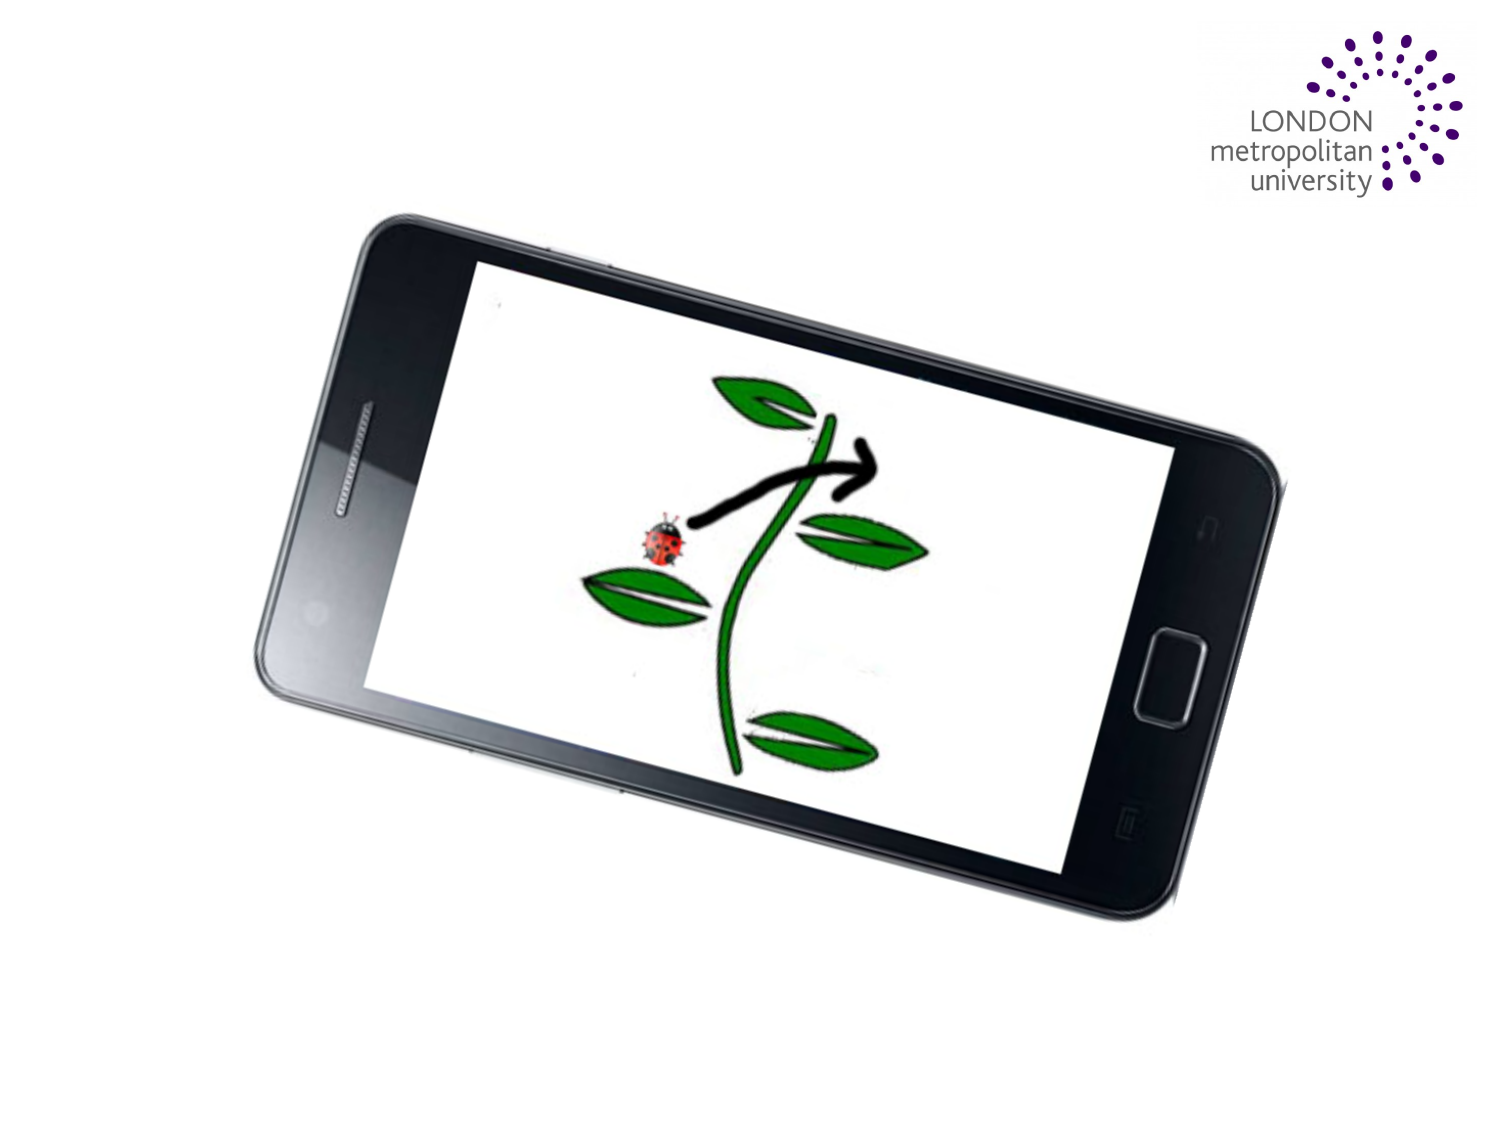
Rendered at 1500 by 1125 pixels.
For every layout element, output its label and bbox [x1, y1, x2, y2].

picture [206, 122, 1318, 1063]
picture [1197, 21, 1477, 207]
